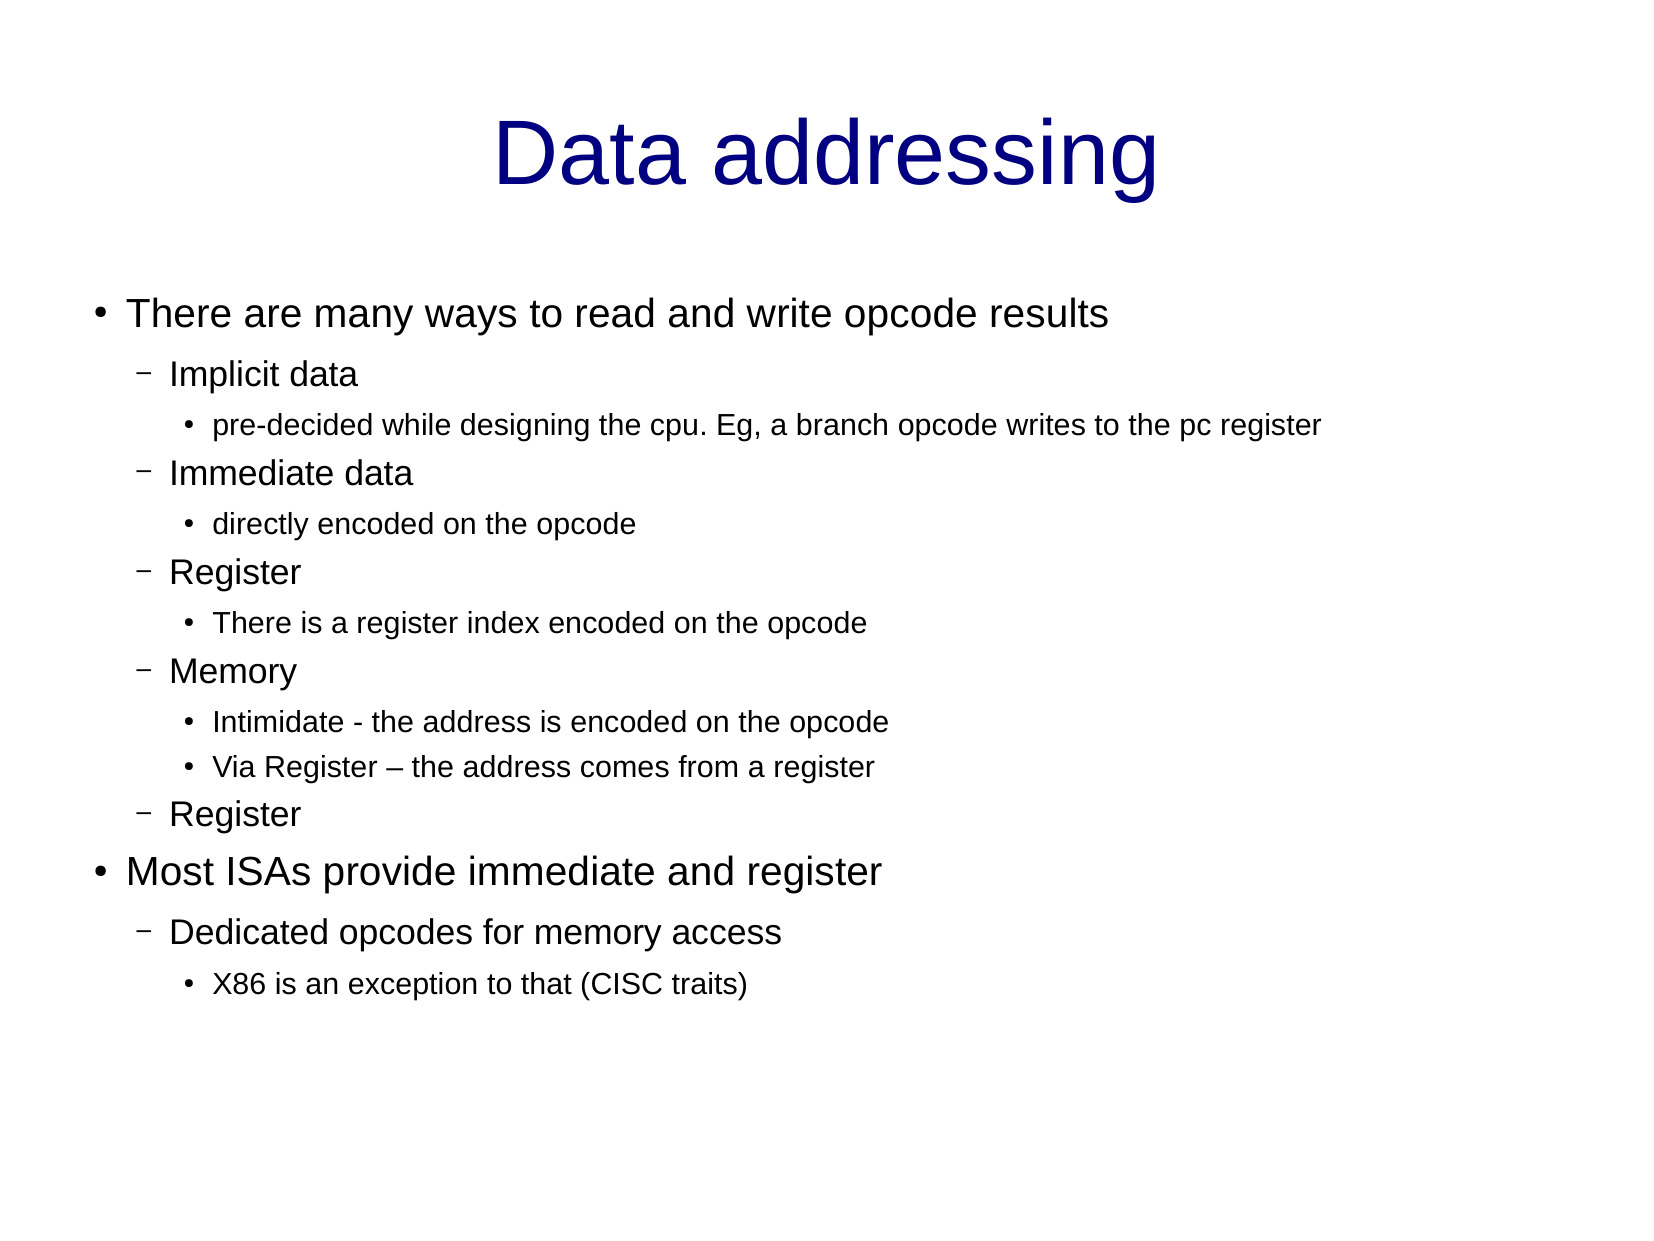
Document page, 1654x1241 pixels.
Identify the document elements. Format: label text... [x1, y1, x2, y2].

list There are many ways to read and write opcode results Implicit data pre-decided while designing the cpu. Eg, a branch opcode writes to the pc register Immediate data directly encoded on the opcode Register There is a register index encoded on the opcode Memory Intimidate - the address is encoded on the opcode Via Register – the address comes from a register Register Most ISAs provide immediate and register Dedicated opcodes for memory access X86 is an exception to that (CISC traits) [82, 290, 1571, 1010]
title Data addressing [82, 49, 1571, 257]
